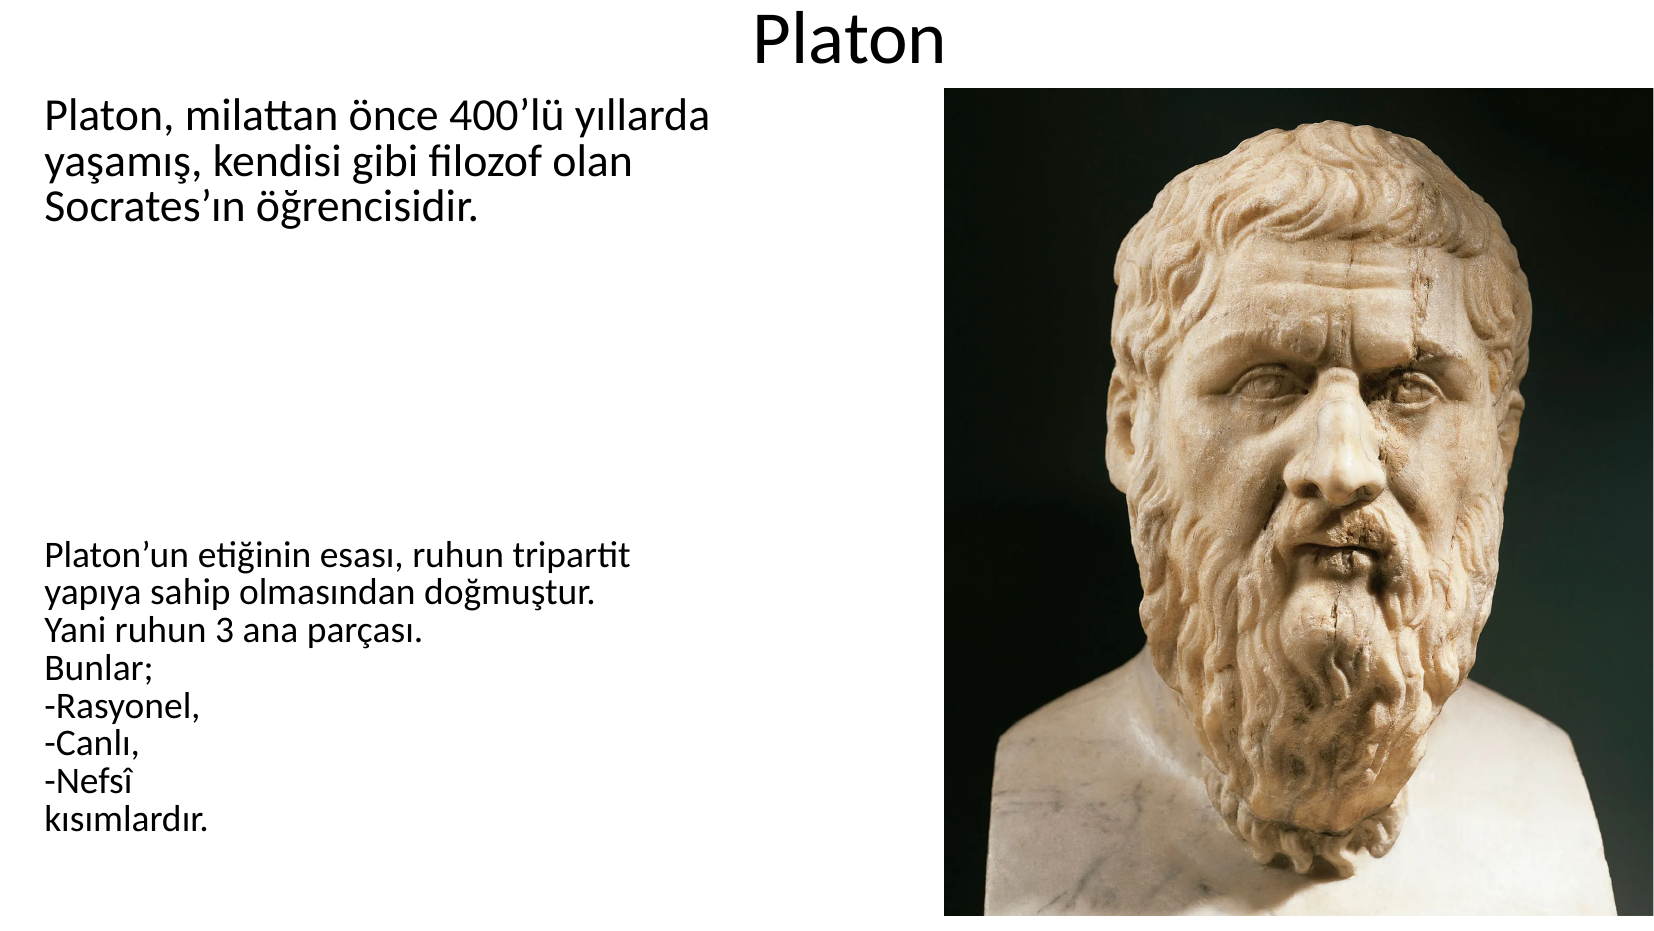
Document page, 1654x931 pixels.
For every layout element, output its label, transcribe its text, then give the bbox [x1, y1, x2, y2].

text_box Platon, milattan önce 400’lü yıllarda yaşamış, kendisi gibi filozof olan Socrates’ın öğrencisidir. [29, 88, 739, 296]
text_box Platon [738, 0, 1123, 119]
text_box Platon’un etiğinin esası, ruhun tripartit yapıya sahip olmasından doğmuştur. Yani ruhun 3 ana parçası. Bunlar; -Rasyonel, -Canlı, -Nefsî kısımlardır. [29, 531, 650, 886]
picture [944, 88, 1654, 916]
